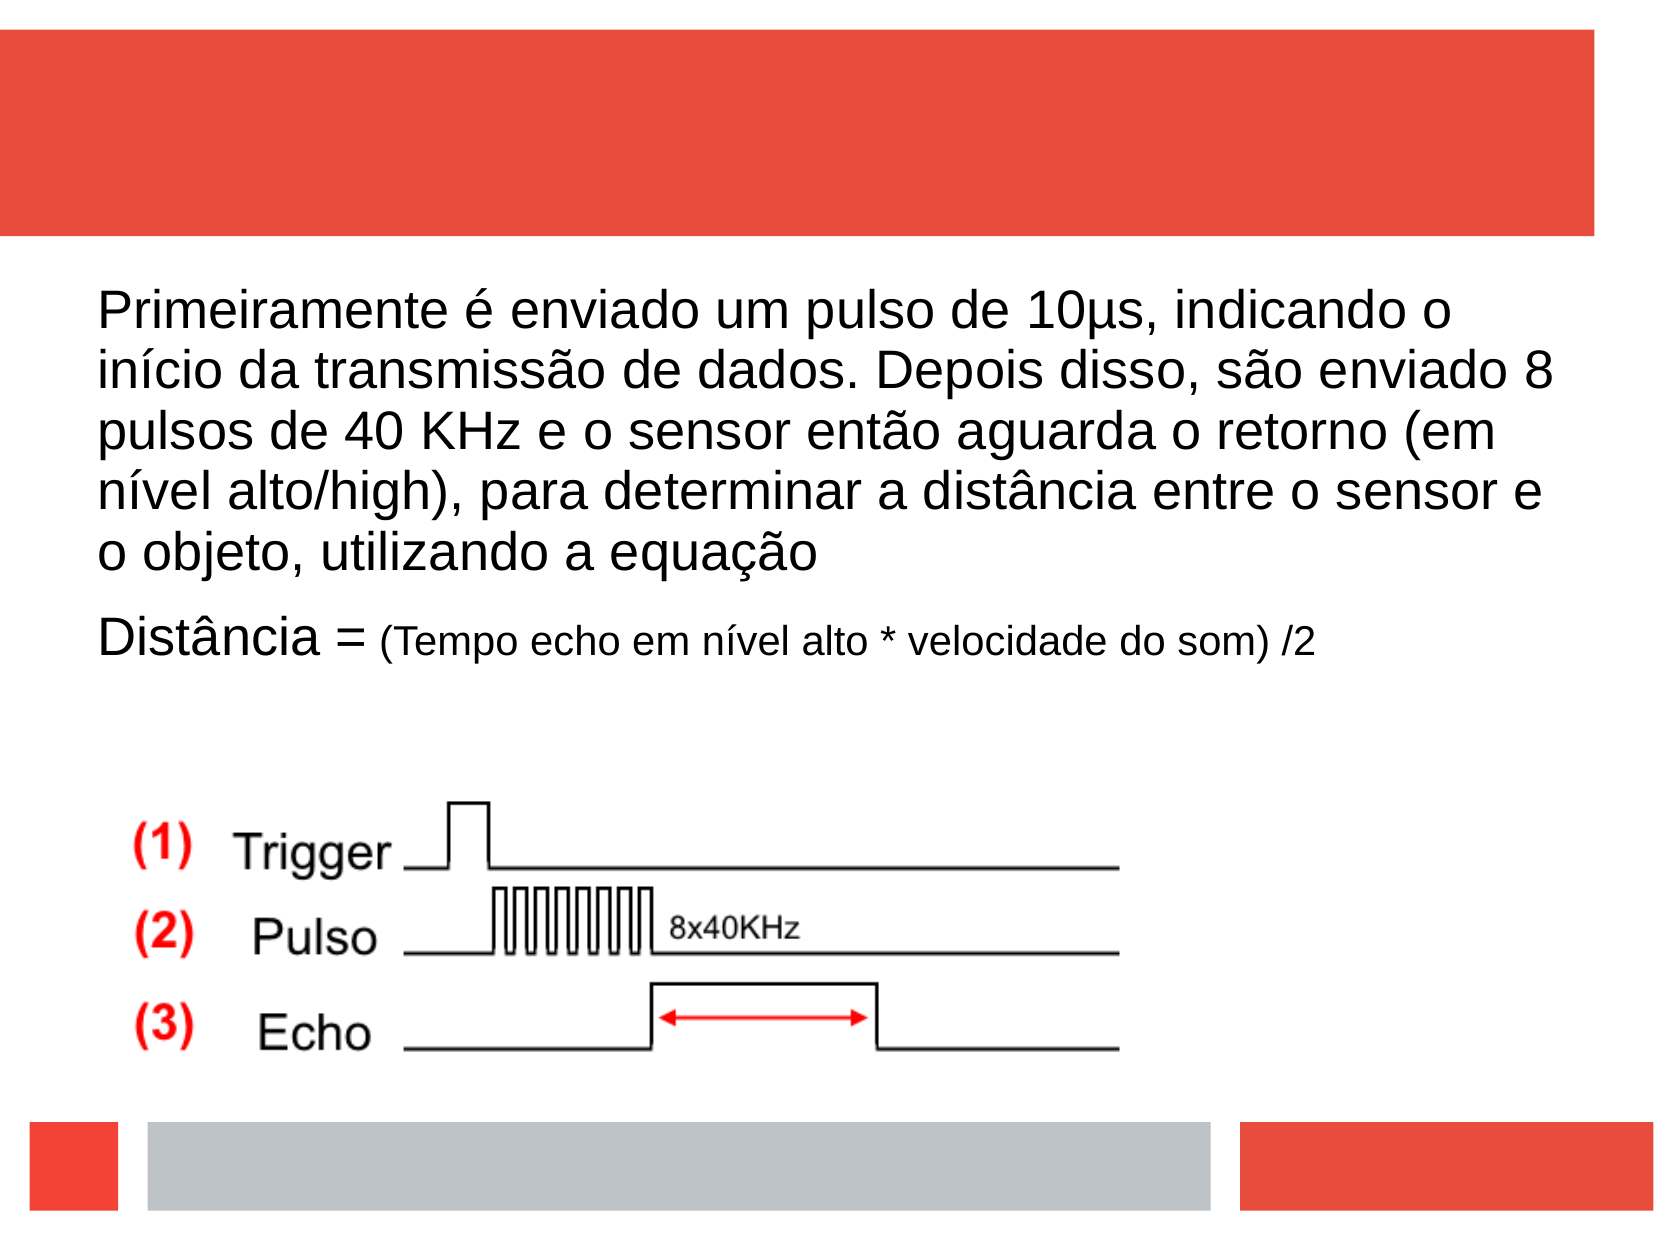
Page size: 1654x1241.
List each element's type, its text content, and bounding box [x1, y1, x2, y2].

picture [118, 767, 1158, 1092]
text_box Primeiramente é enviado um pulso de 10µs, indicando o início da transmissão de dados. Depois disso, são enviado 8 pulsos de 40 KHz e o sensor então aguarda o retorno (em nível alto/high), para determinar a distância entre o sensor e o objeto, utilizando a equação Distância = (Tempo echo em nível alto * velocidade do som) /2 [82, 271, 1595, 717]
